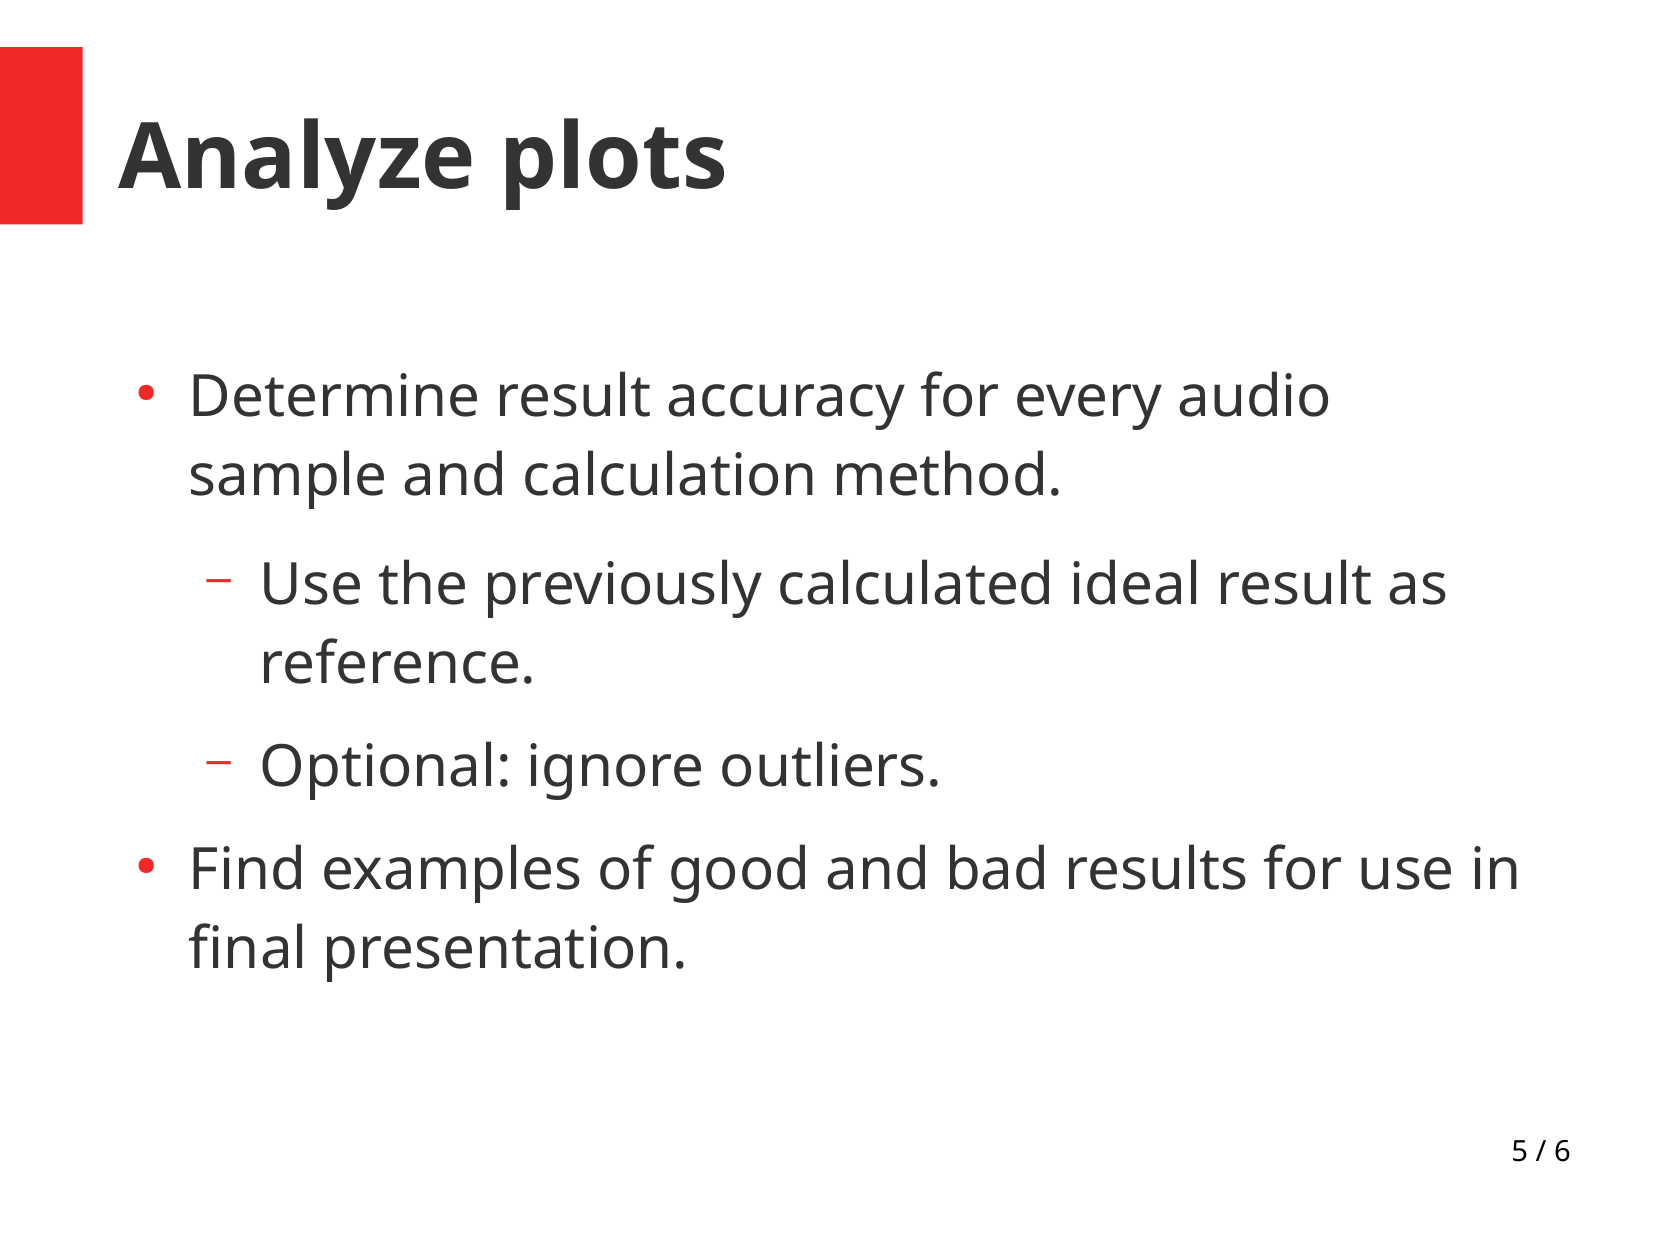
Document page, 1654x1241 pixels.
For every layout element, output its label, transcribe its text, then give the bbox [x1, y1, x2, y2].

list Determine result accuracy for every audio sample and calculation method. Use the previously calculated ideal result as reference. Optional: ignore outliers. Find examples of good and bad results for use in final presentation. [118, 354, 1536, 1074]
title Analyze plots [118, 49, 1571, 257]
